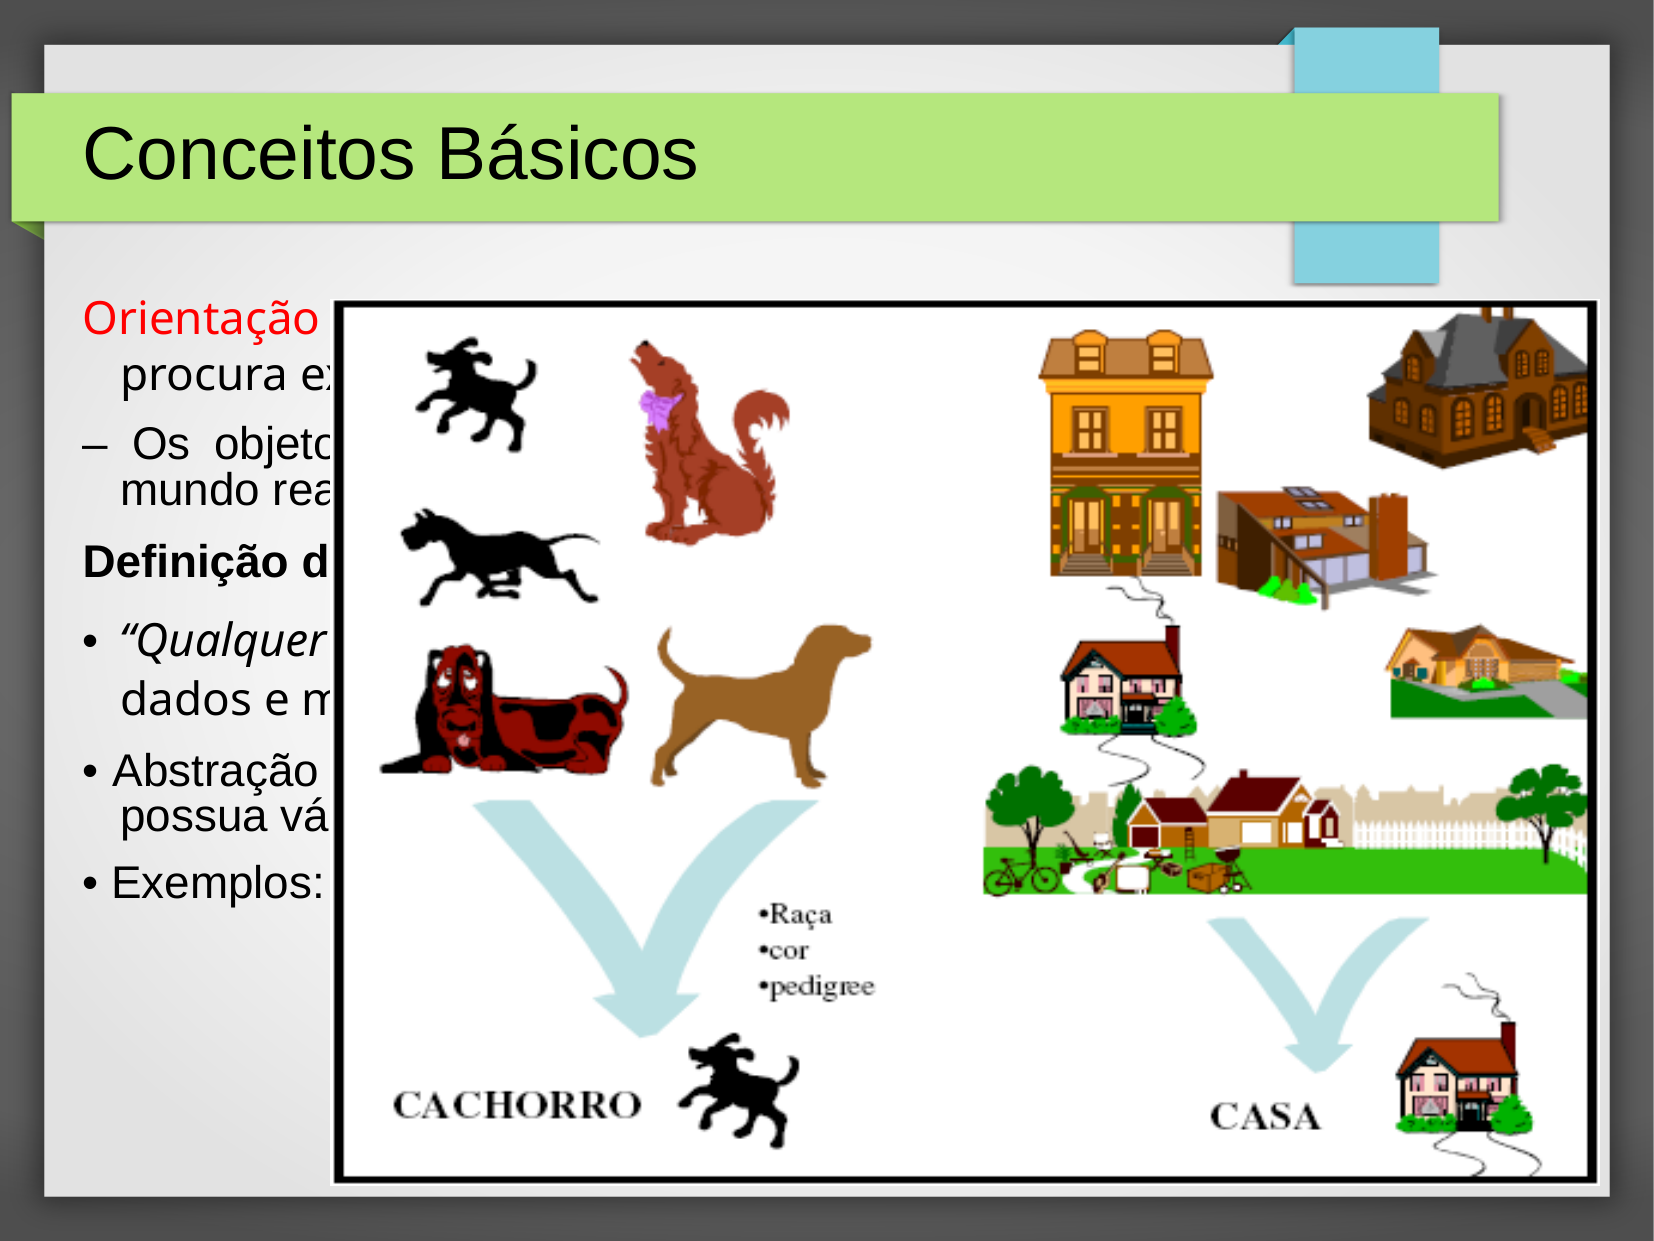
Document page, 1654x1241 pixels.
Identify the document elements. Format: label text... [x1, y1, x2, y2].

list Orientação a Objetos (OO): abordagem de desenvolvimento que procura explorar nosso lado intuitivo – Os objetos da computação são análogos aos objetos existente no mundo real Definição de Objeto(mundo do software)‏ • “Qualquer coisa, real ou abstrata, a respeito da qual armazenamos dados e métodos que os manipulam” (Martin e Odell, 1995)‏ • Abstração de uma entidade do mundo real de modo que essa entidade possua várias características e serviços • Exemplos: objeto casa, objeto cachorro [82, 290, 1571, 1010]
picture [0, 0, 1654, 1241]
title Conceitos Básicos [82, 94, 1264, 213]
